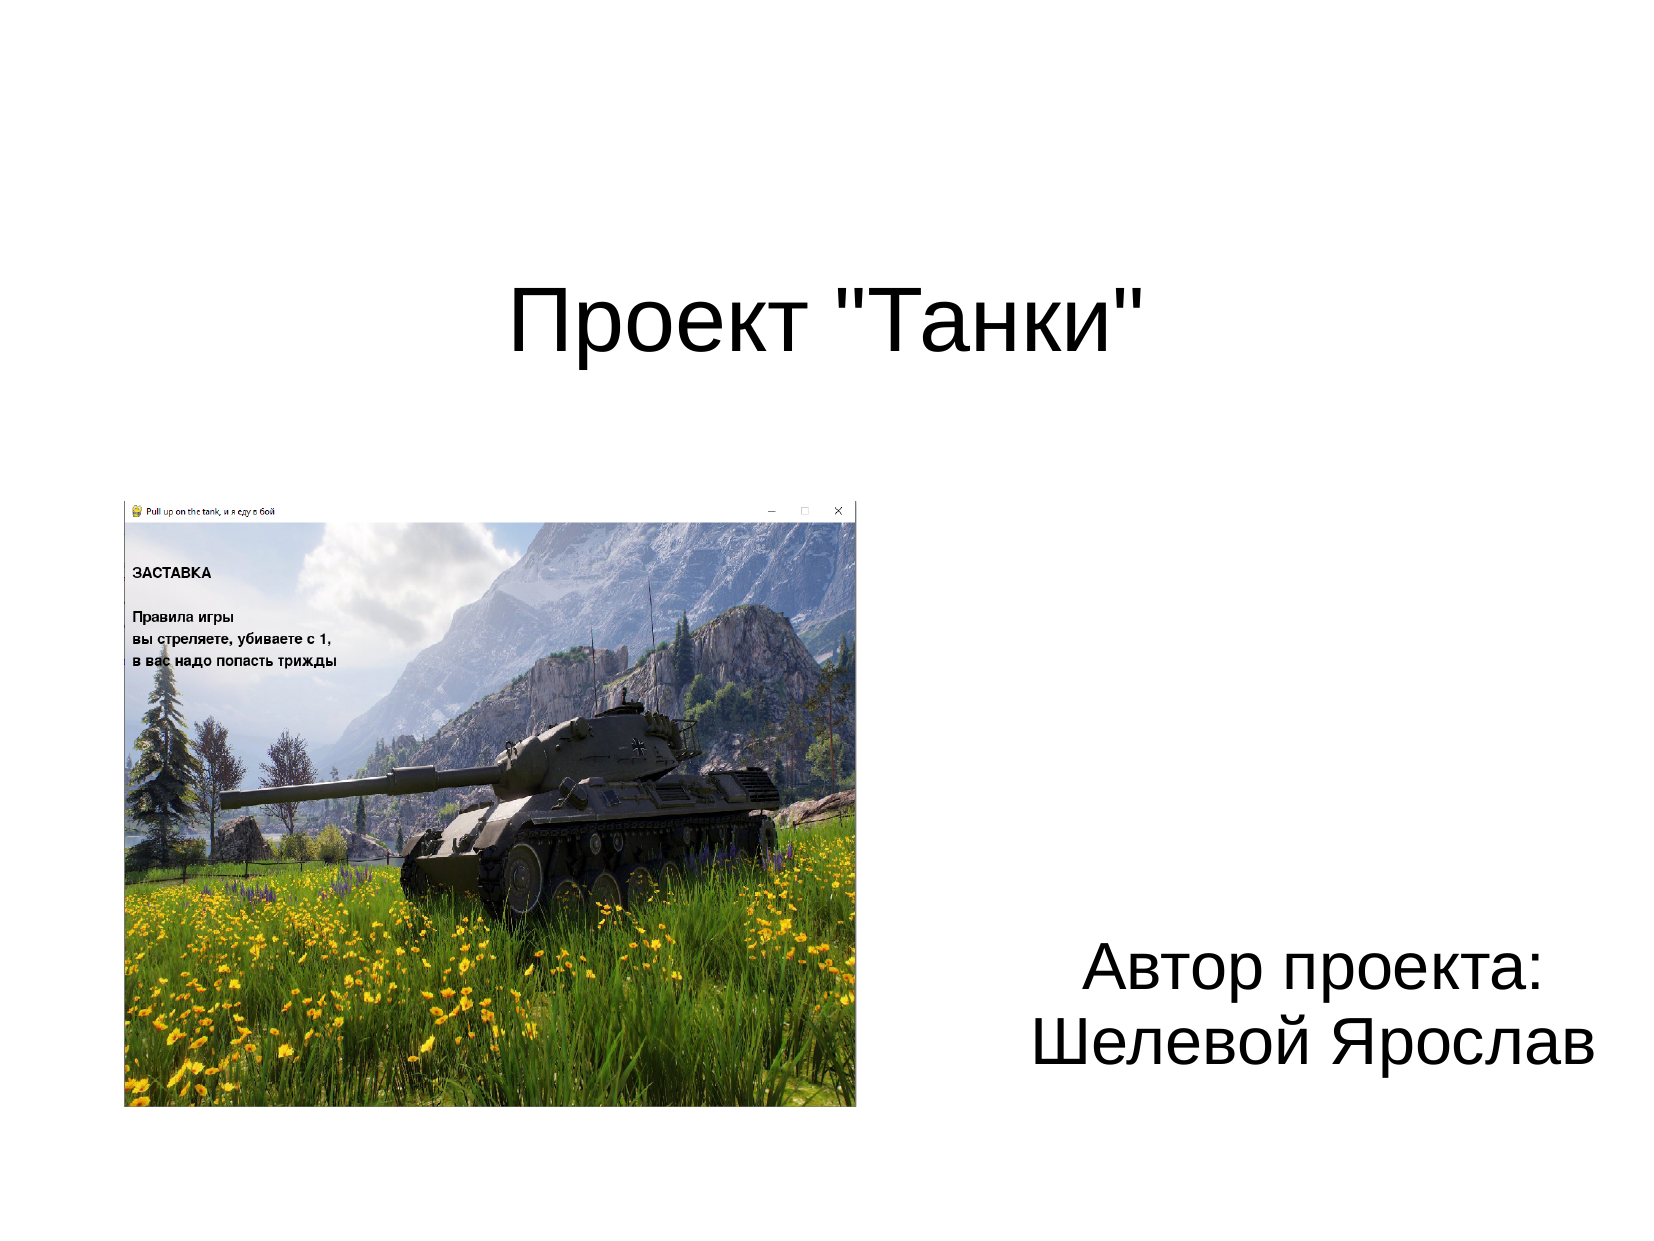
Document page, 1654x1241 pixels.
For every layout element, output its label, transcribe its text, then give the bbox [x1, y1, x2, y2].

title Проект "Танки" [82, 256, 1571, 384]
subtitle Автор проекта: Шелевой Ярослав [974, 797, 1654, 1211]
picture [124, 501, 857, 1107]
